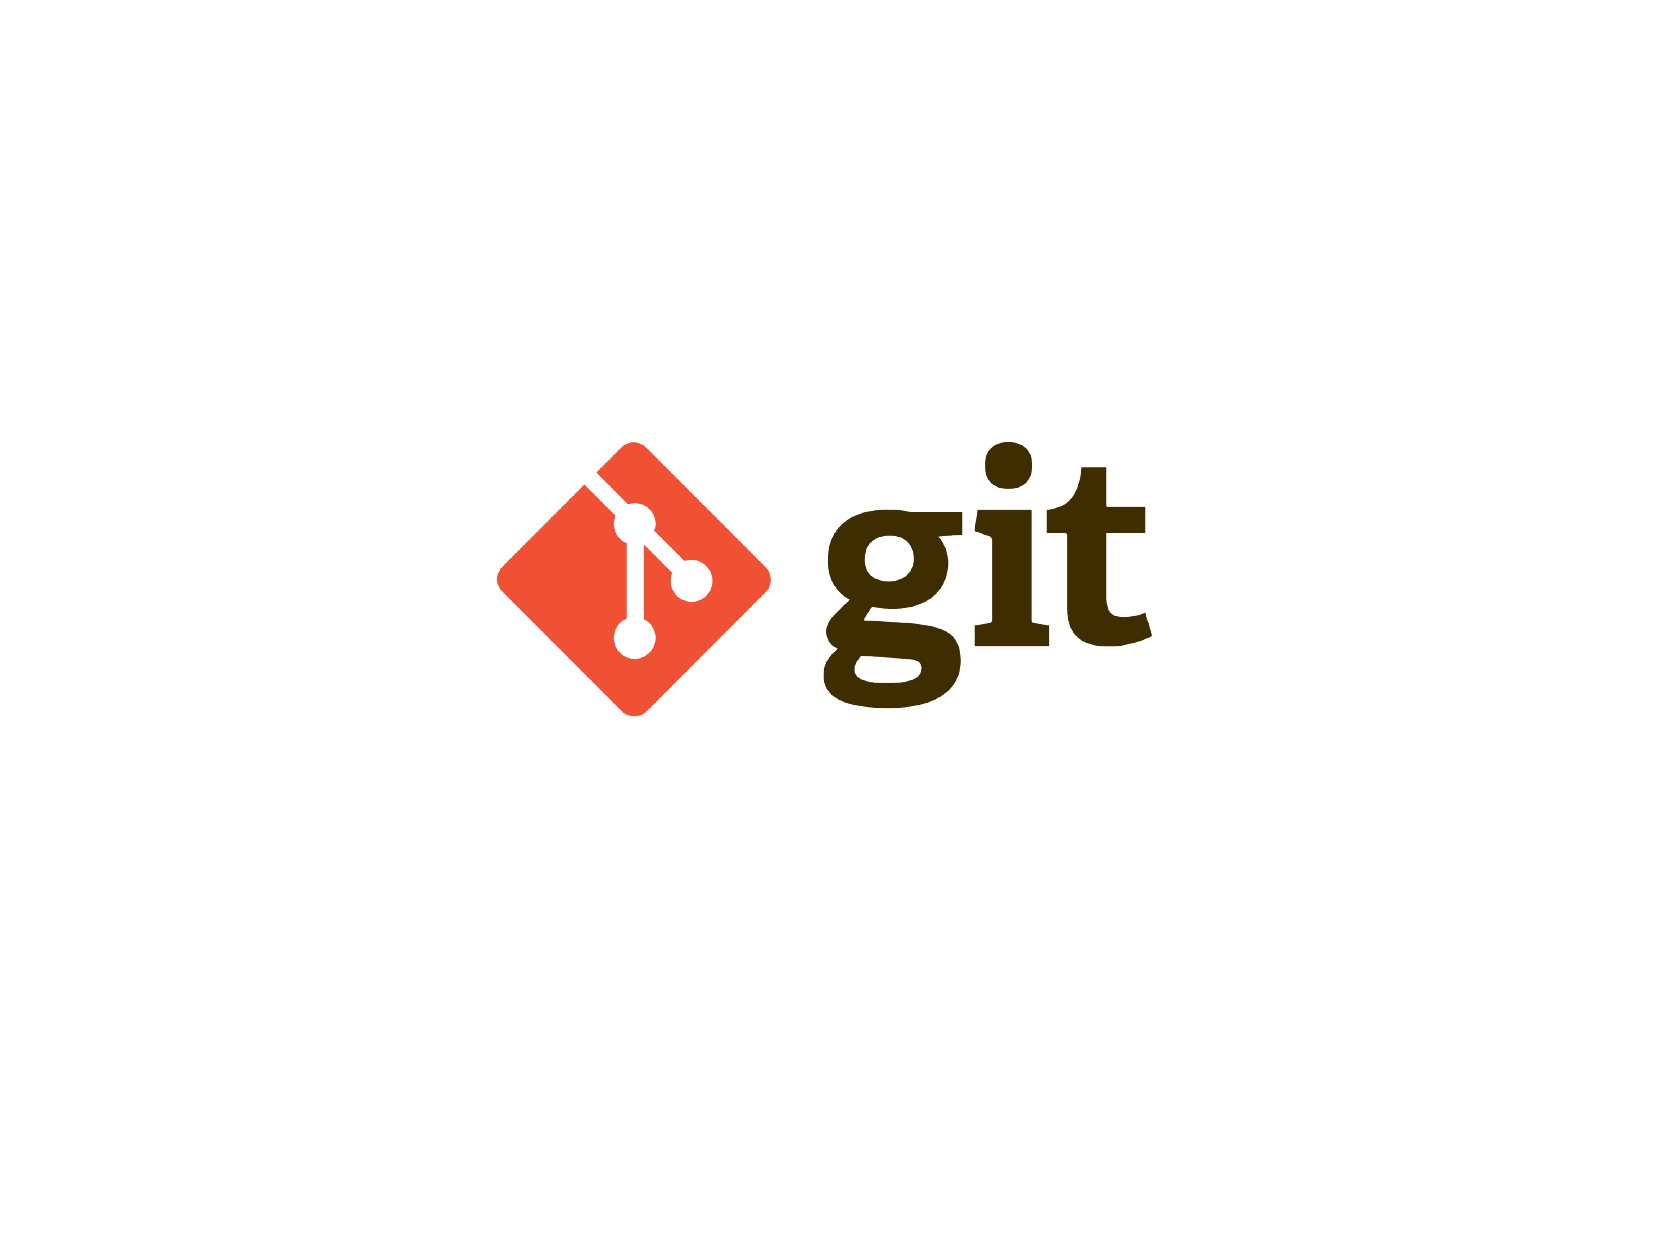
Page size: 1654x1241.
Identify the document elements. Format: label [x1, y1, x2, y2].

picture [497, 442, 1152, 717]
